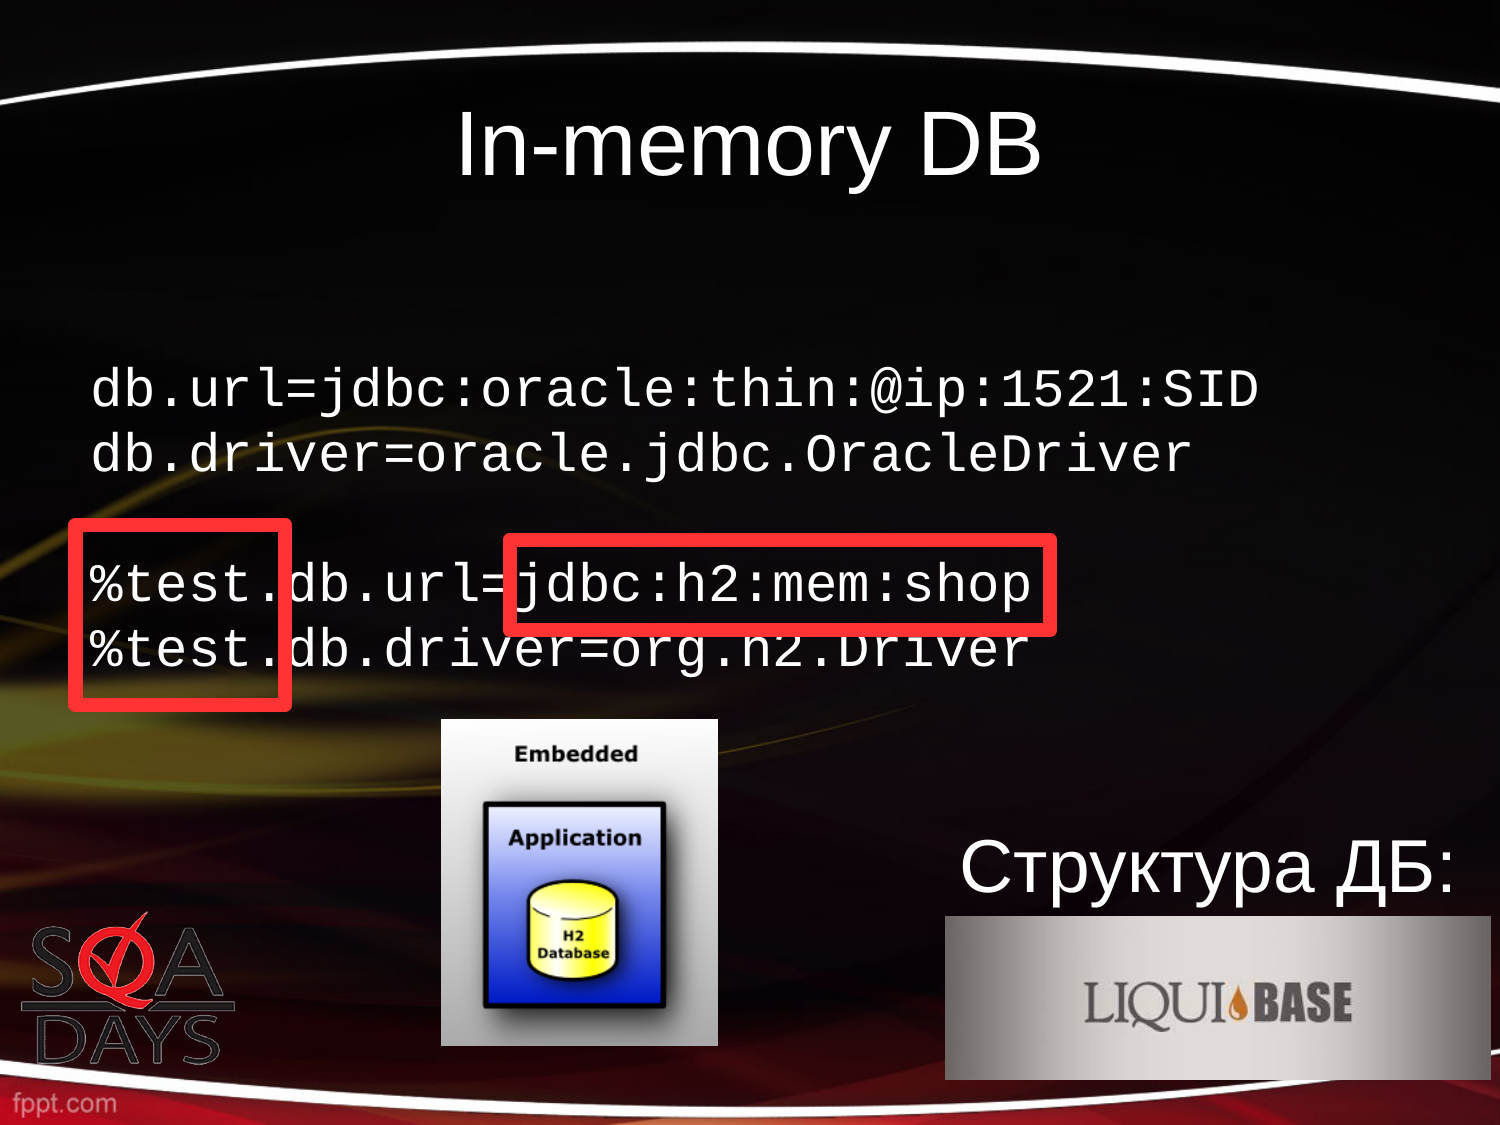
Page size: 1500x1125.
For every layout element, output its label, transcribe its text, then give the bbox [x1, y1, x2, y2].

picture [0, 0, 1500, 1125]
text_box db.url=jdbc:oracle:thin:@ip:1521:SID db.driver=oracle.jdbc.OracleDriver %test.db.url=jdbc:h2:mem:shop %test.db.driver=org.h2.Driver [75, 345, 1276, 750]
text_box Структура ДБ: [945, 810, 1500, 915]
title In-memory DB [75, 45, 1426, 233]
text_box db.url=jdbc:oracle:thin:@ip:1521:SID db.driver=oracle.jdbc.OracleDriver %test.db.url=jdbc:h2:mem:shop %test.db.driver=org.h2.Driver [83, 532, 278, 698]
